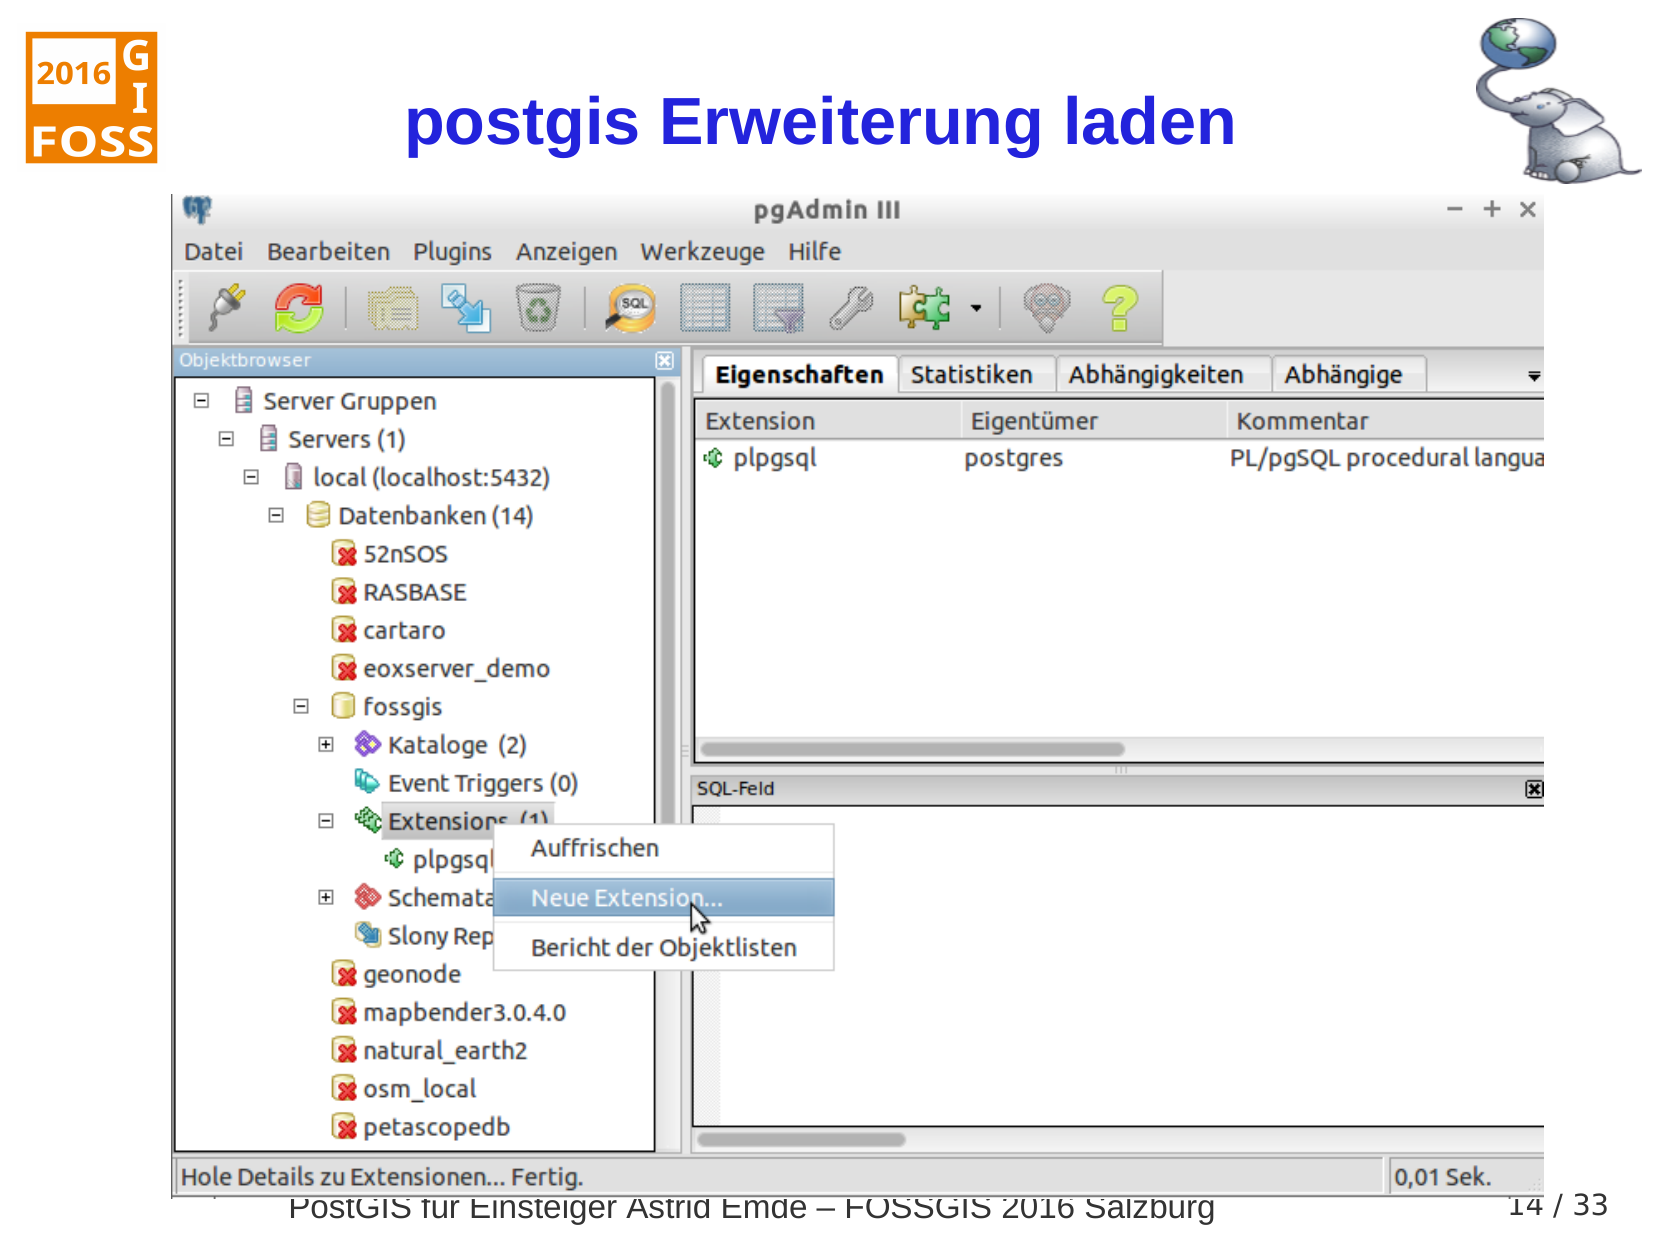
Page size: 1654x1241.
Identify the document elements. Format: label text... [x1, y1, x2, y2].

title postgis Erweiterung laden [76, 47, 1565, 195]
picture [171, 194, 1544, 1199]
picture [17, 23, 166, 172]
picture [1476, 18, 1642, 184]
